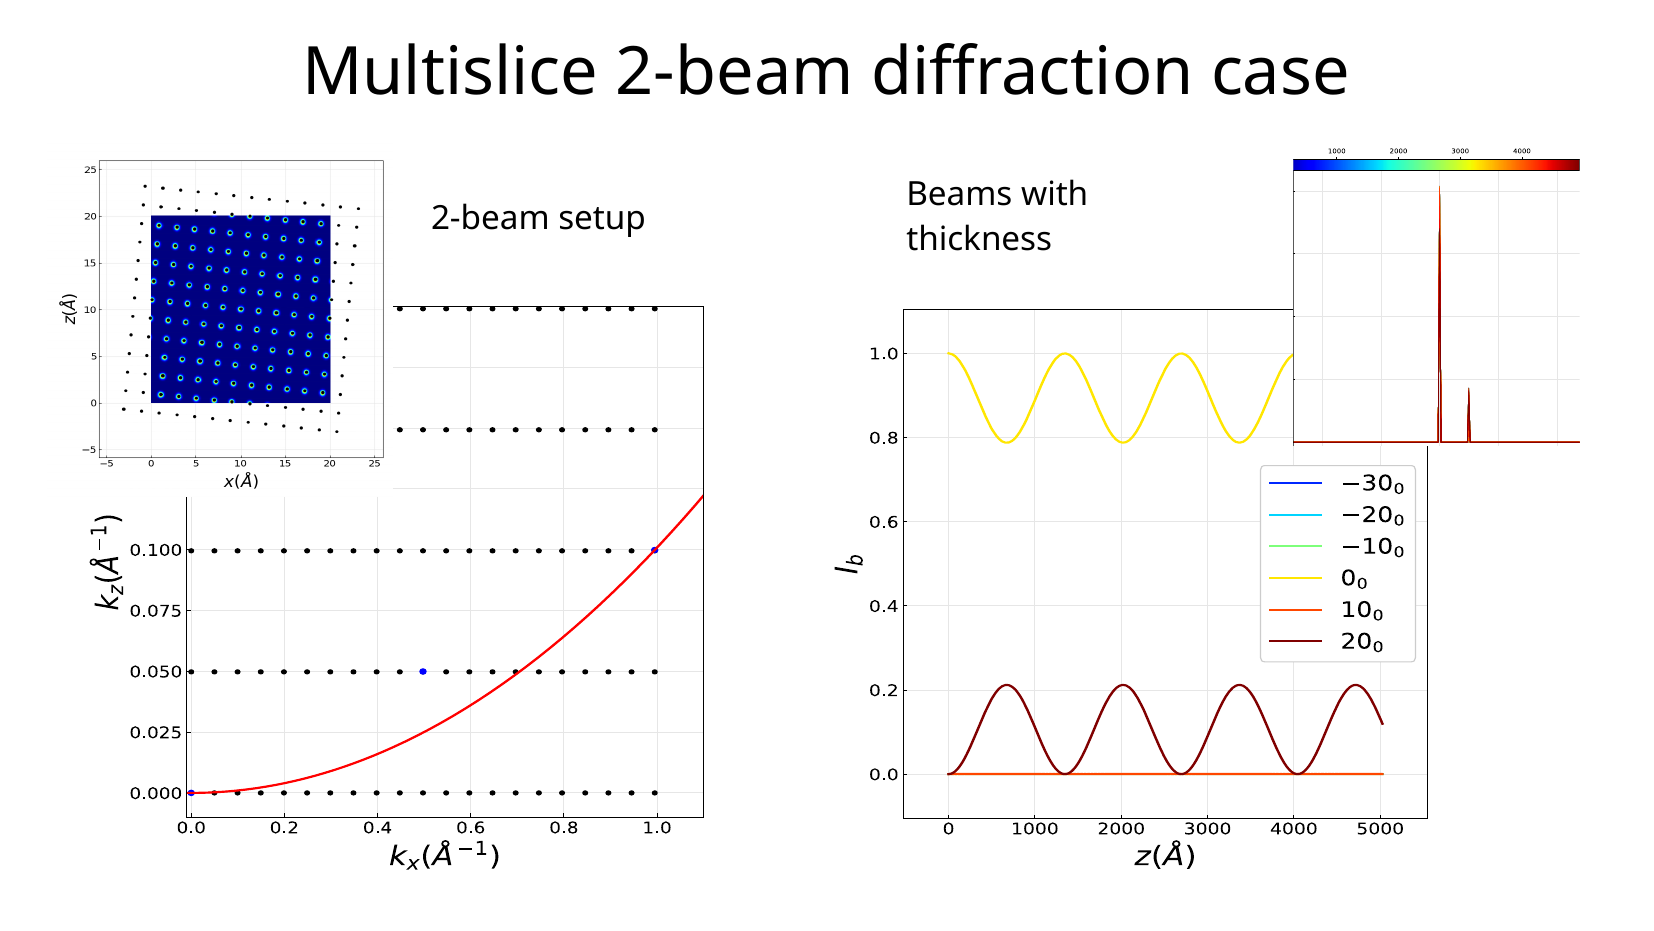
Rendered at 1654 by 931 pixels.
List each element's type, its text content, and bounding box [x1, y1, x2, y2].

text_box Beams with thickness [891, 162, 1212, 296]
title Multislice 2-beam diffraction case [0, 0, 1654, 139]
text_box 2-beam setup [416, 186, 692, 275]
picture [47, 135, 724, 886]
picture [807, 132, 1580, 887]
